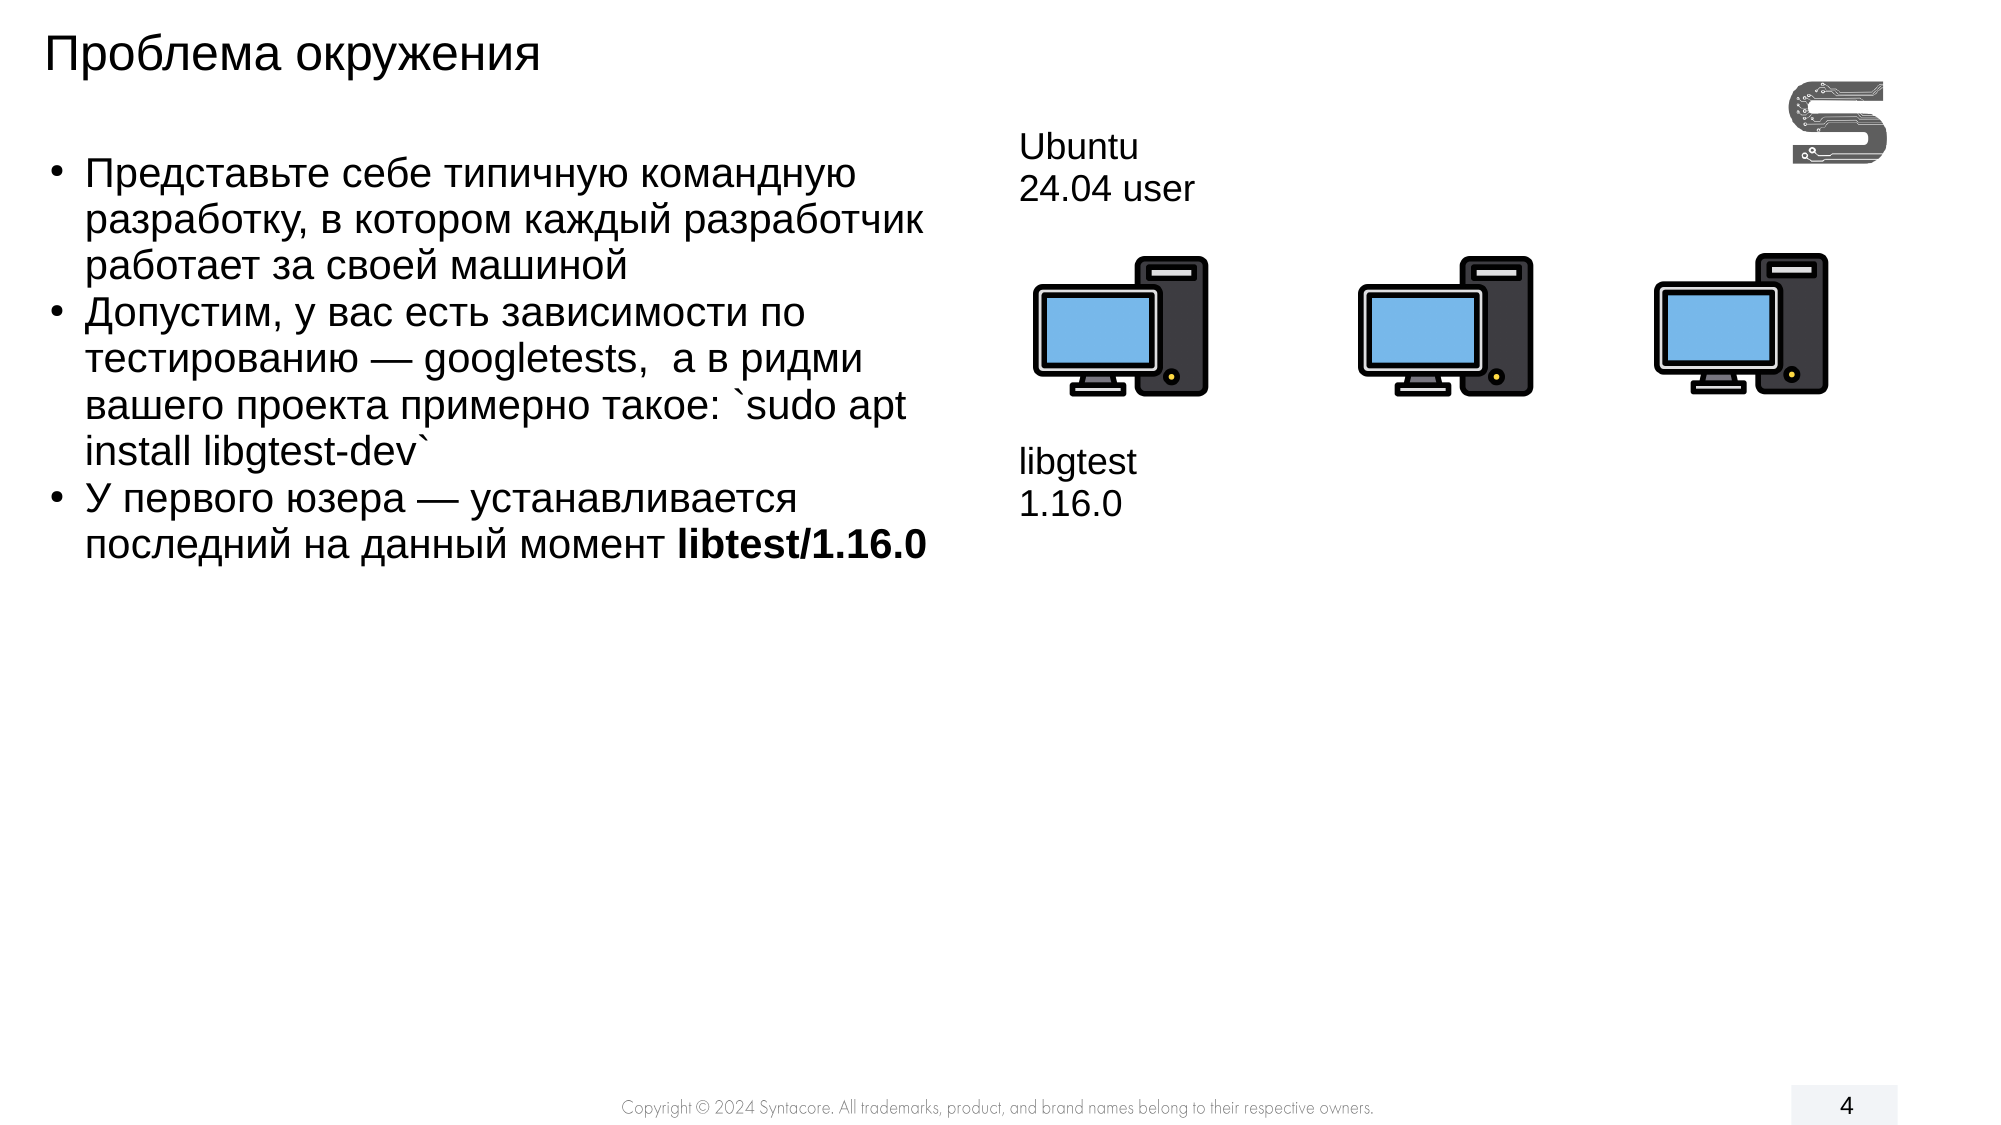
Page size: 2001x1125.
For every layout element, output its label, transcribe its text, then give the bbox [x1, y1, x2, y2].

picture [1355, 236, 1536, 416]
text_box Проблема окружения [0, 18, 852, 89]
picture [621, 1094, 1381, 1119]
text_box <number> [1825, 1084, 1969, 1125]
text_box Ubuntu 24.04 user [1003, 118, 1241, 217]
text_box Представьте себе типичную командную разработку, в котором каждый разработчик работает за своей машиной Допустим, у вас есть зависимости по тестированию — googletests, а в ридми вашего проекта примерно такое: `sudo apt install libgtest-dev` У первого юзера — устанавливается последний на данный момент libtest/1.16.0 [34, 141, 1004, 668]
text_box libgtest 1.16.0 [1003, 432, 1241, 532]
picture [1788, 81, 1887, 164]
picture [1030, 236, 1211, 416]
picture [1651, 233, 1831, 414]
